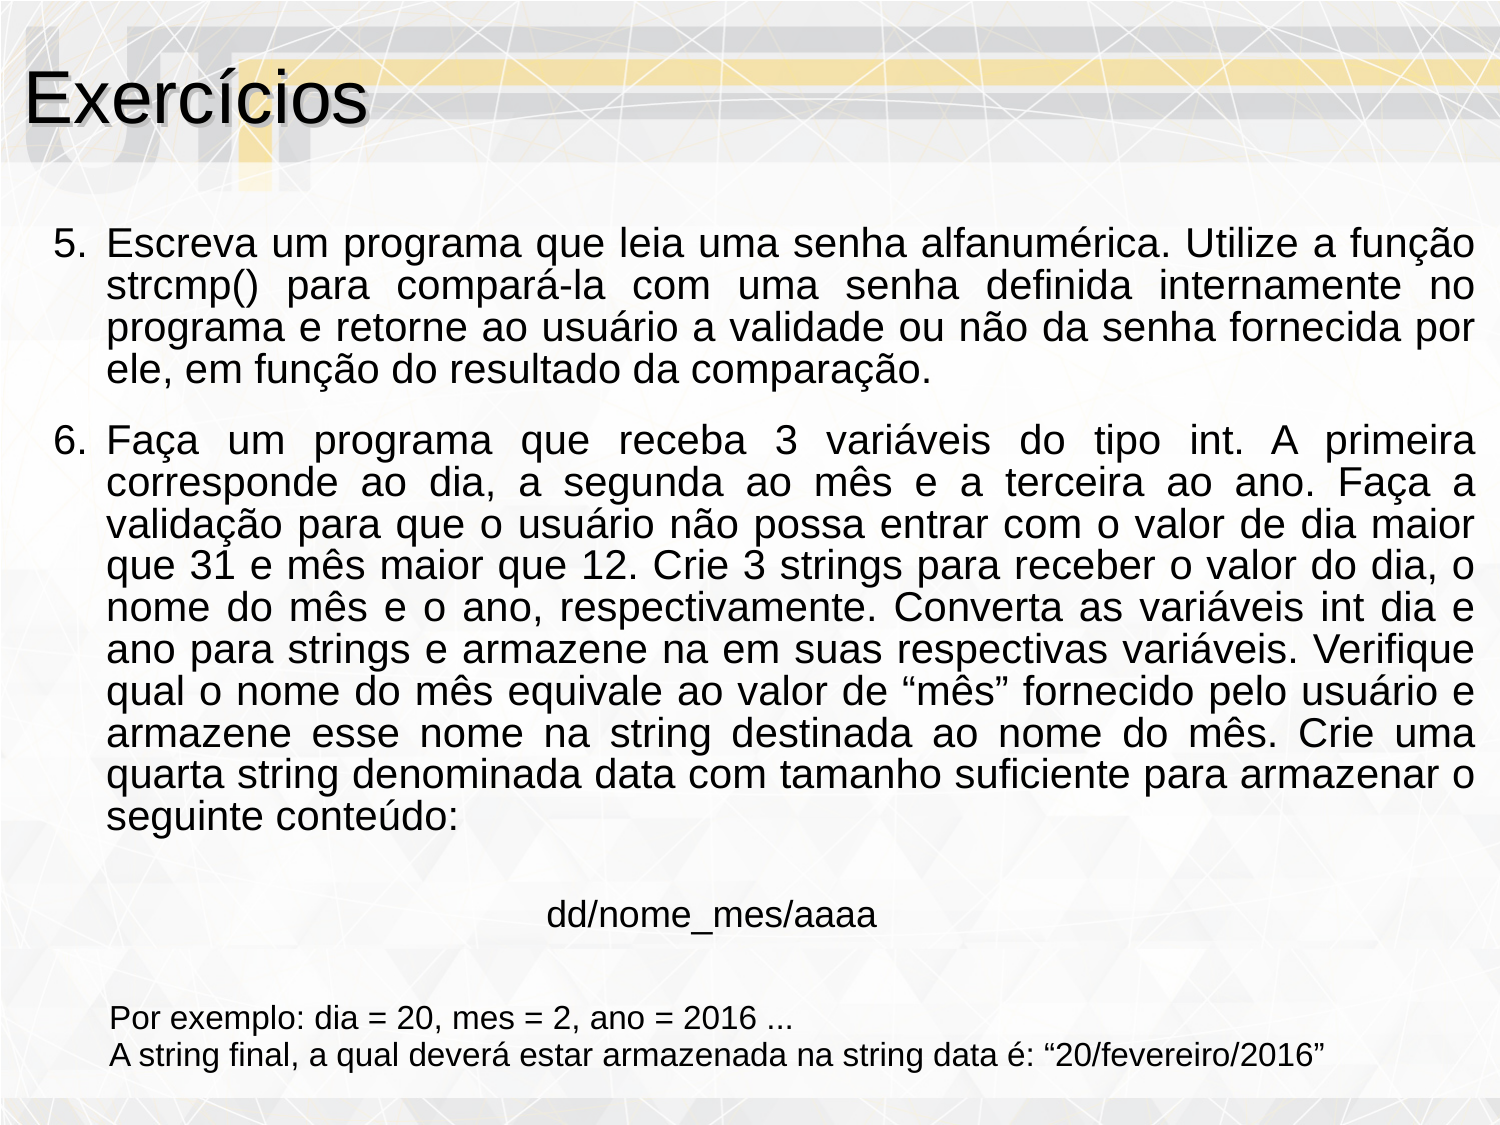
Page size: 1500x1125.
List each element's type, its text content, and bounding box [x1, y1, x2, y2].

text_box dd/nome_mes/aaaa [531, 885, 892, 943]
text_box Por exemplo: dia = 20, mes = 2, ano = 2016 ... A string final, a qual deverá estar armazenada na string data é: “20/fevereiro/2016” [94, 992, 1342, 1082]
title Exercícios [23, 18, 1489, 178]
list Escreva um programa que leia uma senha alfanumérica. Utilize a função strcmp() para compará-la com uma senha definida internamente no programa e retorne ao usuário a validade ou não da senha fornecida por ele, em função do resultado da comparação. Faça um programa que receba 3 variáveis do tipo int. A primeira corresponde ao dia, a segunda ao mês e a terceira ao ano. Faça a validação para que o usuário não possa entrar com o valor de dia maior que 31 e mês maior que 12. Crie 3 strings para receber o valor do dia, o nome do mês e o ano, respectivamente. Converta as variáveis int dia e ano para strings e armazene na em suas respectivas variáveis. Verifique qual o nome do mês equivale ao valor de “mês” fornecido pelo usuário e armazene esse nome na string destinada ao nome do mês. Crie uma quarta string denominada data com tamanho suficiente para armazenar o seguinte conteúdo: [35, 224, 1477, 1087]
